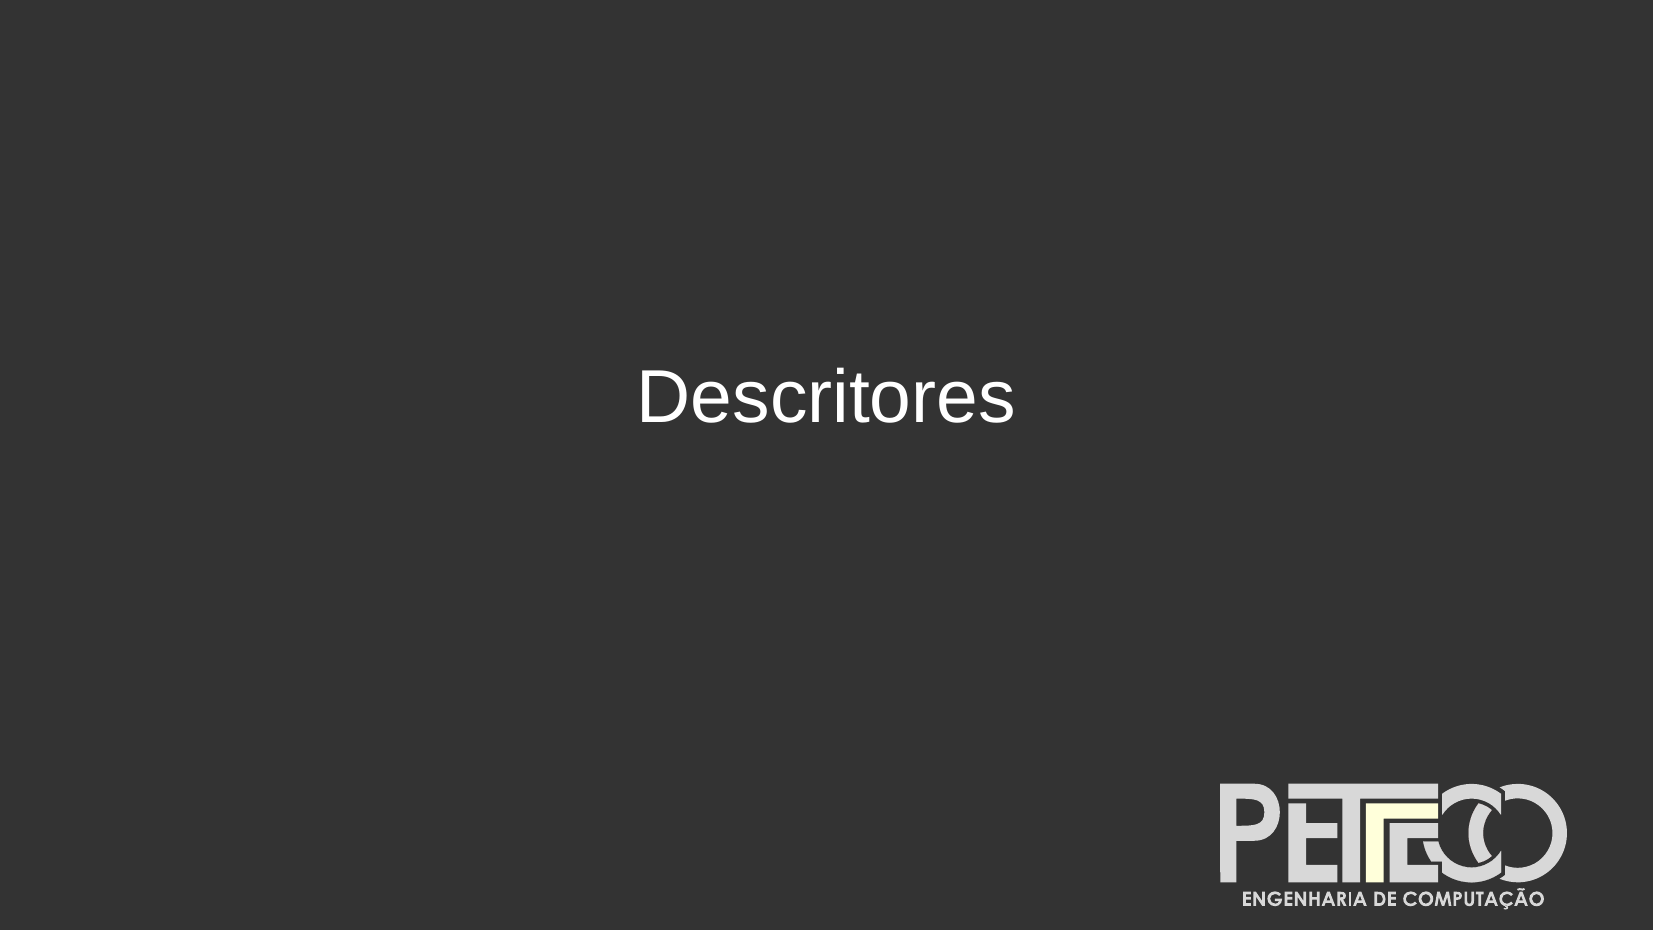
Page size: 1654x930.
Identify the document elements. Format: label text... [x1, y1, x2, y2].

subtitle Descritores [82, 37, 1571, 757]
